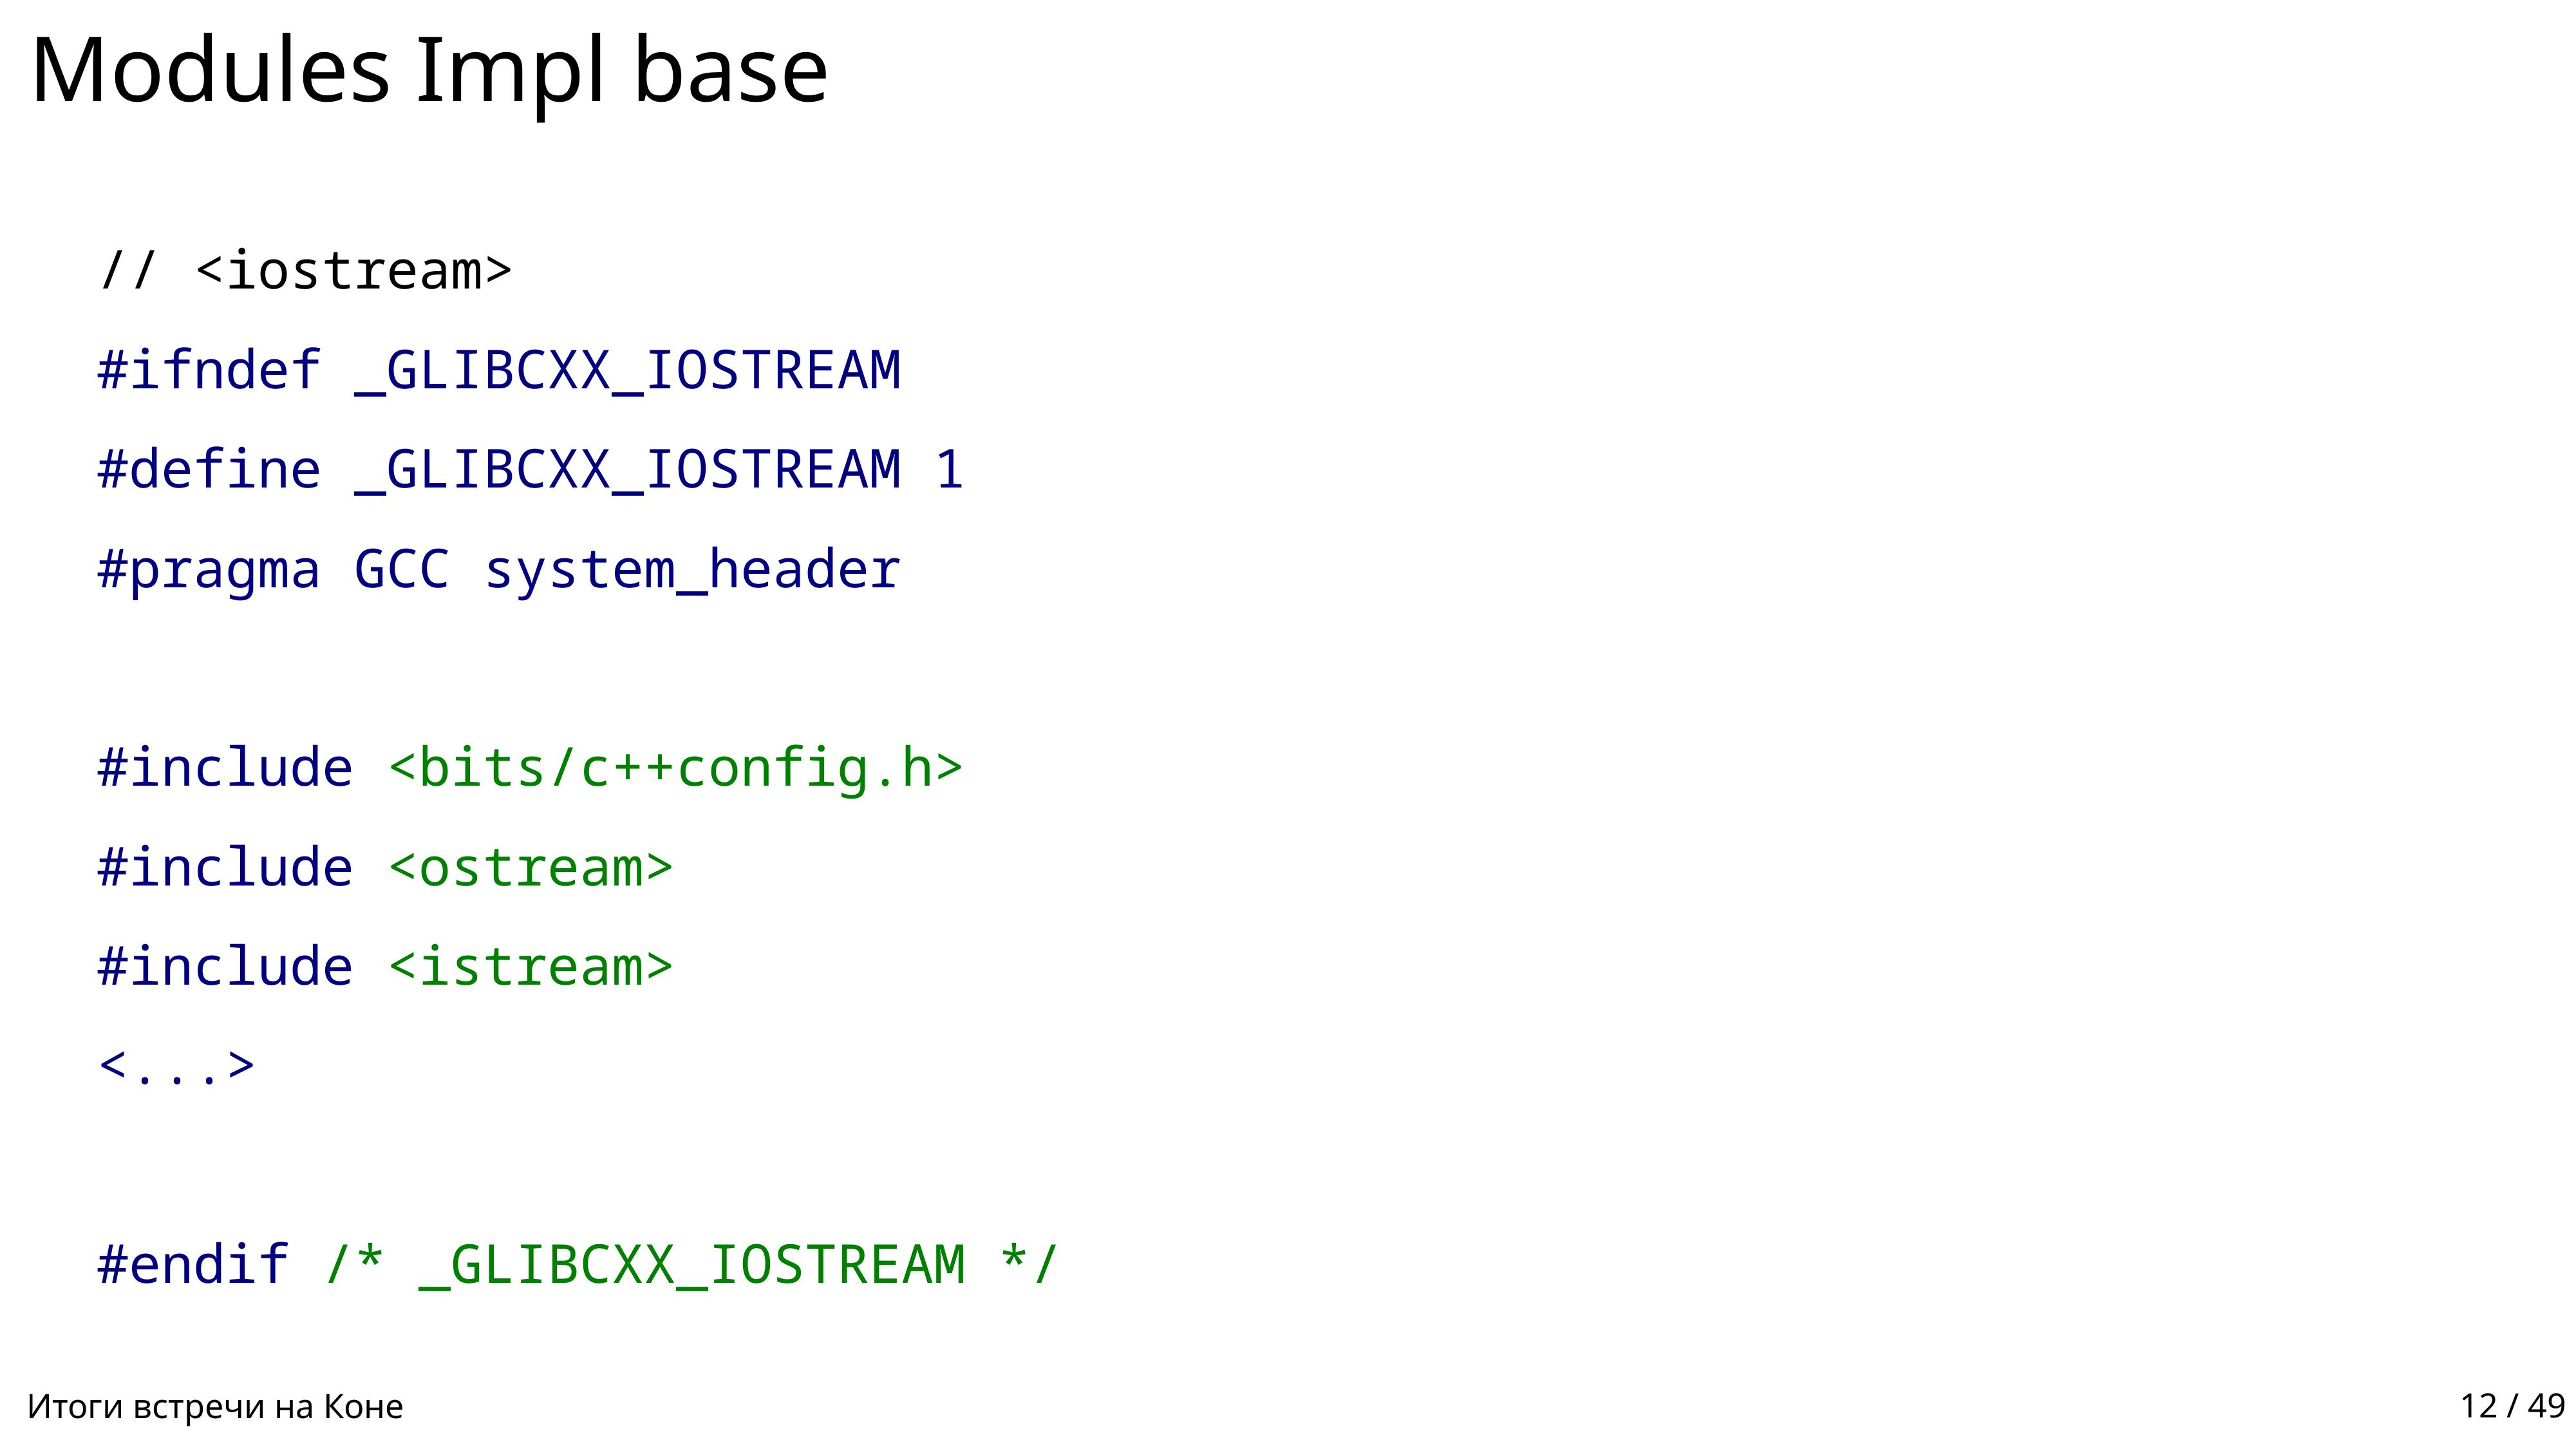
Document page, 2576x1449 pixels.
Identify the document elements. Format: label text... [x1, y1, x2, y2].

title Modules Impl base [19, 19, 2550, 155]
list // <iostream> #ifndef _GLIBCXX_IOSTREAM #define _GLIBCXX_IOSTREAM 1 #pragma GCC system_header #include <bits/c++config.h> #include <ostream> #include <istream> <...> #endif /* _GLIBCXX_IOSTREAM */ [87, 214, 2550, 1382]
list Итоги встречи на Коне [17, 1376, 1114, 1431]
list <number> / 49 [1479, 1376, 2576, 1431]
